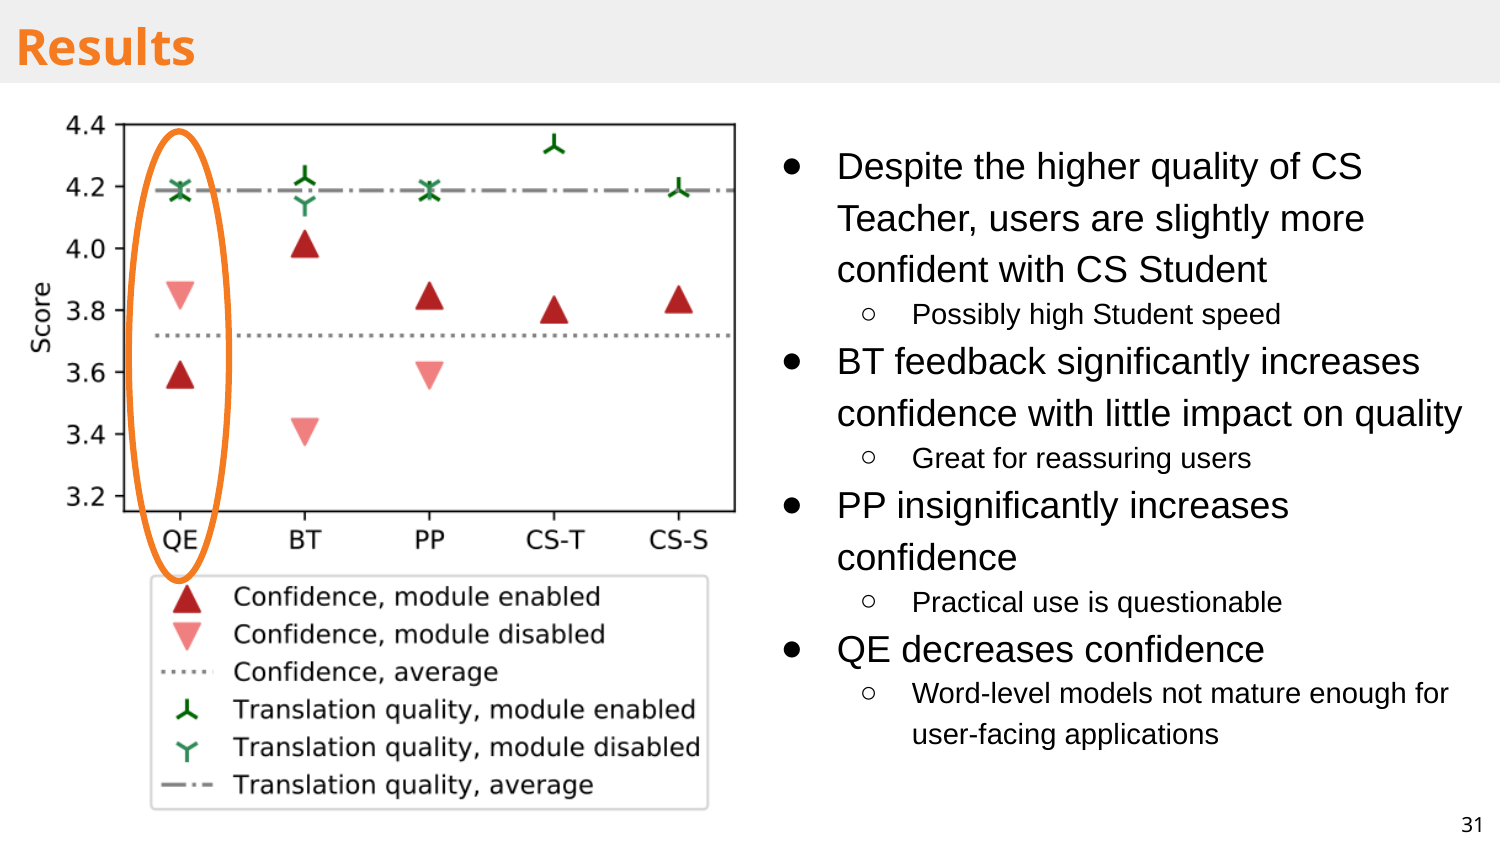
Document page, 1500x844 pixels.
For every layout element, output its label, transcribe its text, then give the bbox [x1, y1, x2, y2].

picture [24, 107, 747, 819]
title Results [0, 0, 1500, 83]
slide_number <number> [1410, 807, 1500, 844]
list Despite the higher quality of CS Teacher, users are slightly more confident with CS Student Possibly high Student speed BT feedback significantly increases confidence with little impact on quality Great for reassuring users PP insignificantly increases confidence Practical use is questionable QE decreases confidence Word-level models not mature enough for user-facing applications [747, 120, 1490, 778]
